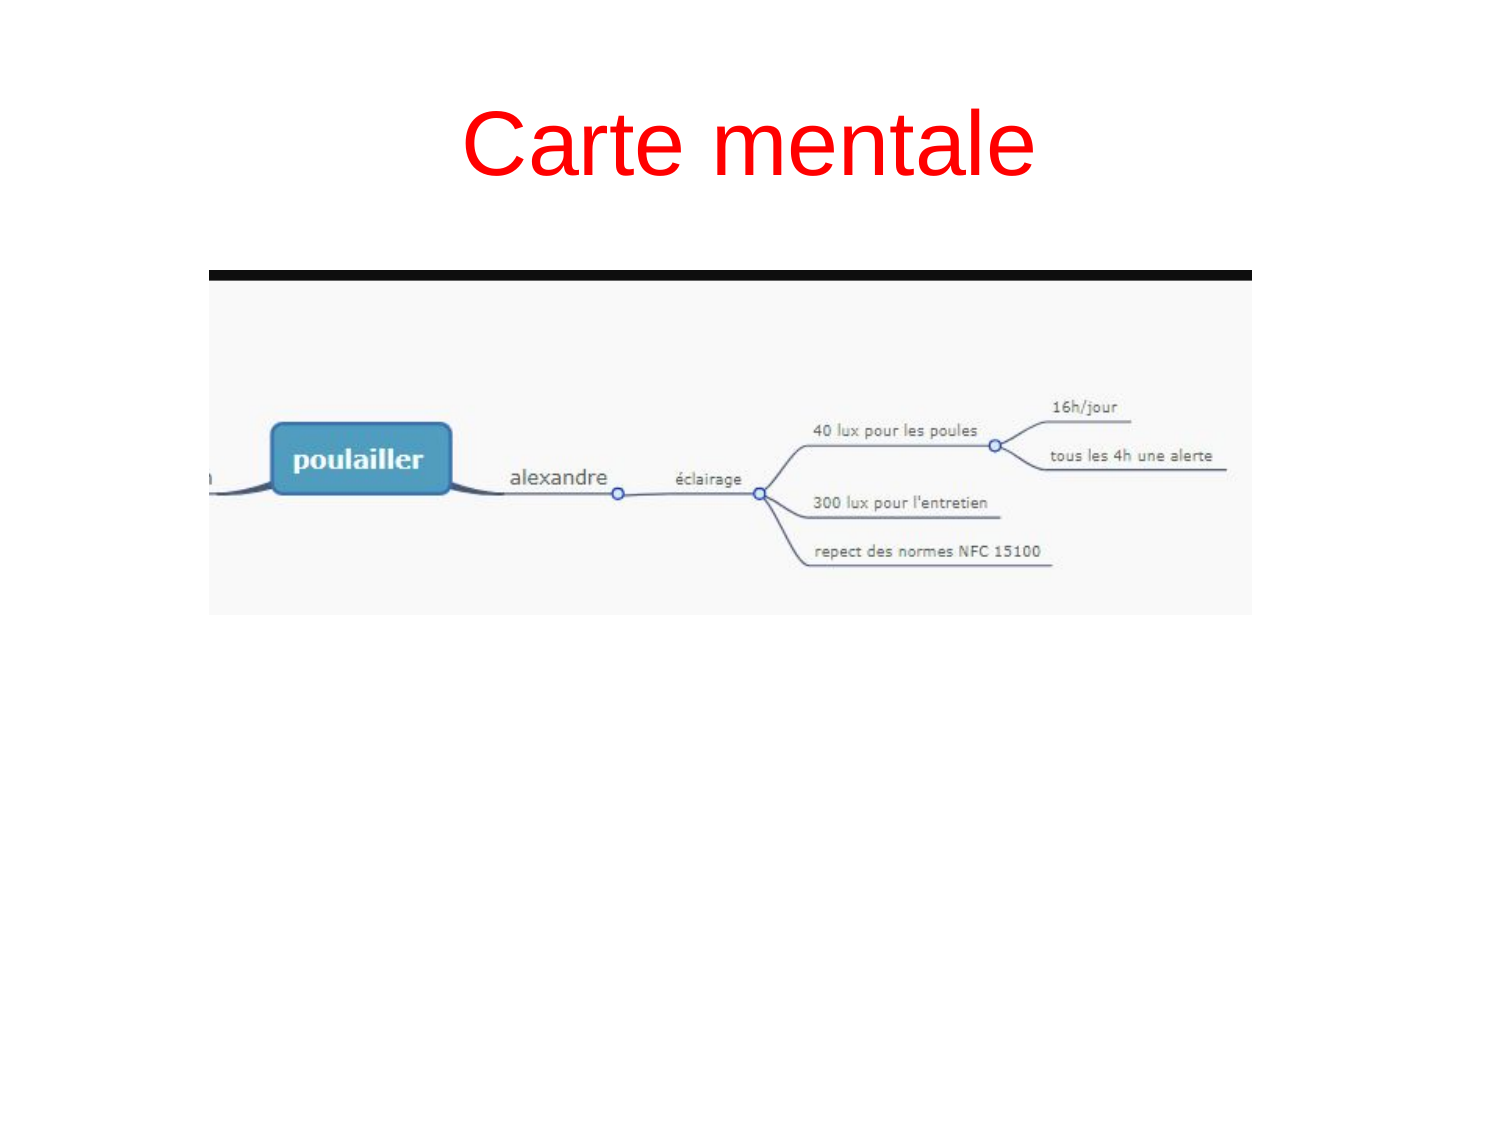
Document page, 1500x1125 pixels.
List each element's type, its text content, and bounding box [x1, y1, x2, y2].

picture [209, 270, 1252, 615]
title Carte mentale [75, 45, 1426, 233]
